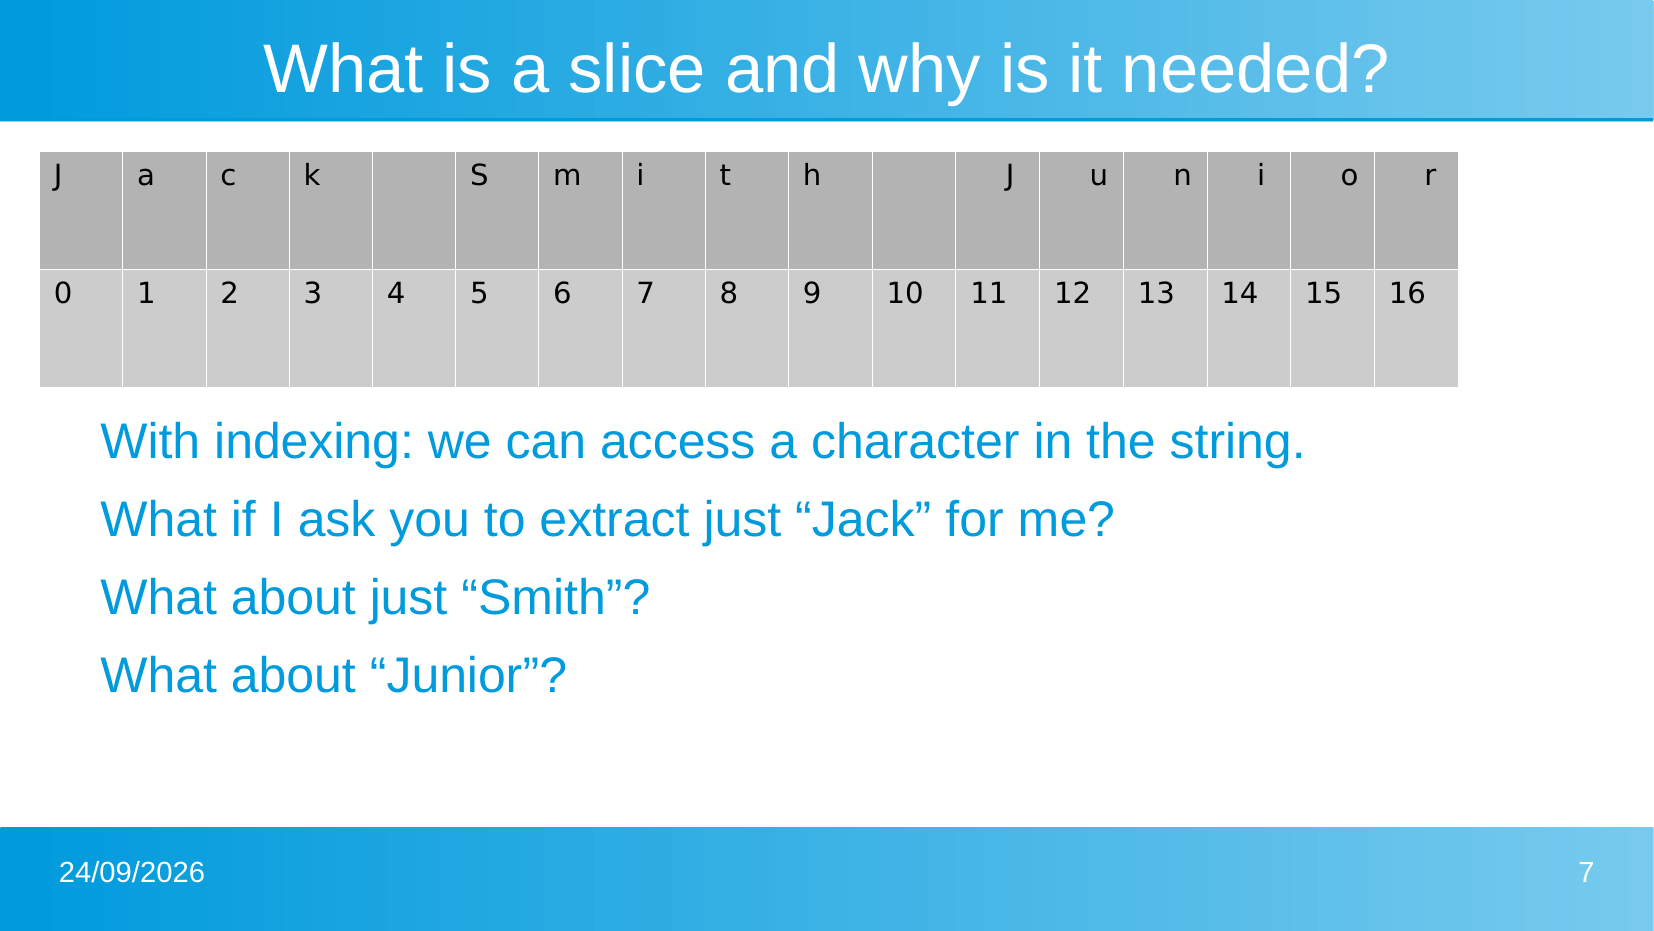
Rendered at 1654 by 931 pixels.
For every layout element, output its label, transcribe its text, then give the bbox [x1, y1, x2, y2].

table_cell 4 [373, 270, 455, 387]
table_cell 16 [1375, 270, 1458, 387]
table_cell 12 [1040, 270, 1123, 387]
table_header [873, 152, 955, 269]
table_header h [789, 152, 872, 269]
table_cell 14 [1208, 270, 1290, 387]
title What is a slice and why is it needed? [59, 29, 1595, 108]
table_cell 9 [789, 270, 872, 387]
table_header t [706, 152, 788, 269]
table_header o [1291, 152, 1374, 269]
table_header i [623, 152, 705, 269]
table_header m [539, 152, 622, 269]
table_cell 3 [290, 270, 372, 387]
table_cell 8 [706, 270, 788, 387]
table_header i [1208, 152, 1290, 269]
table_cell 15 [1291, 270, 1374, 387]
table_cell 5 [456, 270, 538, 387]
table_cell 13 [1124, 270, 1207, 387]
table_cell 7 [623, 270, 705, 387]
table_cell 11 [956, 270, 1039, 387]
table_header c [207, 152, 289, 269]
table_header J [40, 152, 122, 269]
table_header u [1040, 152, 1123, 269]
list With indexing: we can access a character in the string. What if I ask you to extract just “Jack” for me? What about just “Smith”? What about “Junior”? [29, 413, 1565, 709]
table_header a [123, 152, 206, 269]
table_cell 1 [123, 270, 206, 387]
table_header [373, 152, 455, 269]
table_cell 2 [207, 270, 289, 387]
table_cell 6 [539, 270, 622, 387]
table_header r [1375, 152, 1458, 269]
table_header n [1124, 152, 1207, 269]
table_header k [290, 152, 372, 269]
table_header J [956, 152, 1039, 269]
table_cell 10 [873, 270, 955, 387]
table_cell 0 [40, 270, 122, 387]
table_header S [456, 152, 538, 269]
